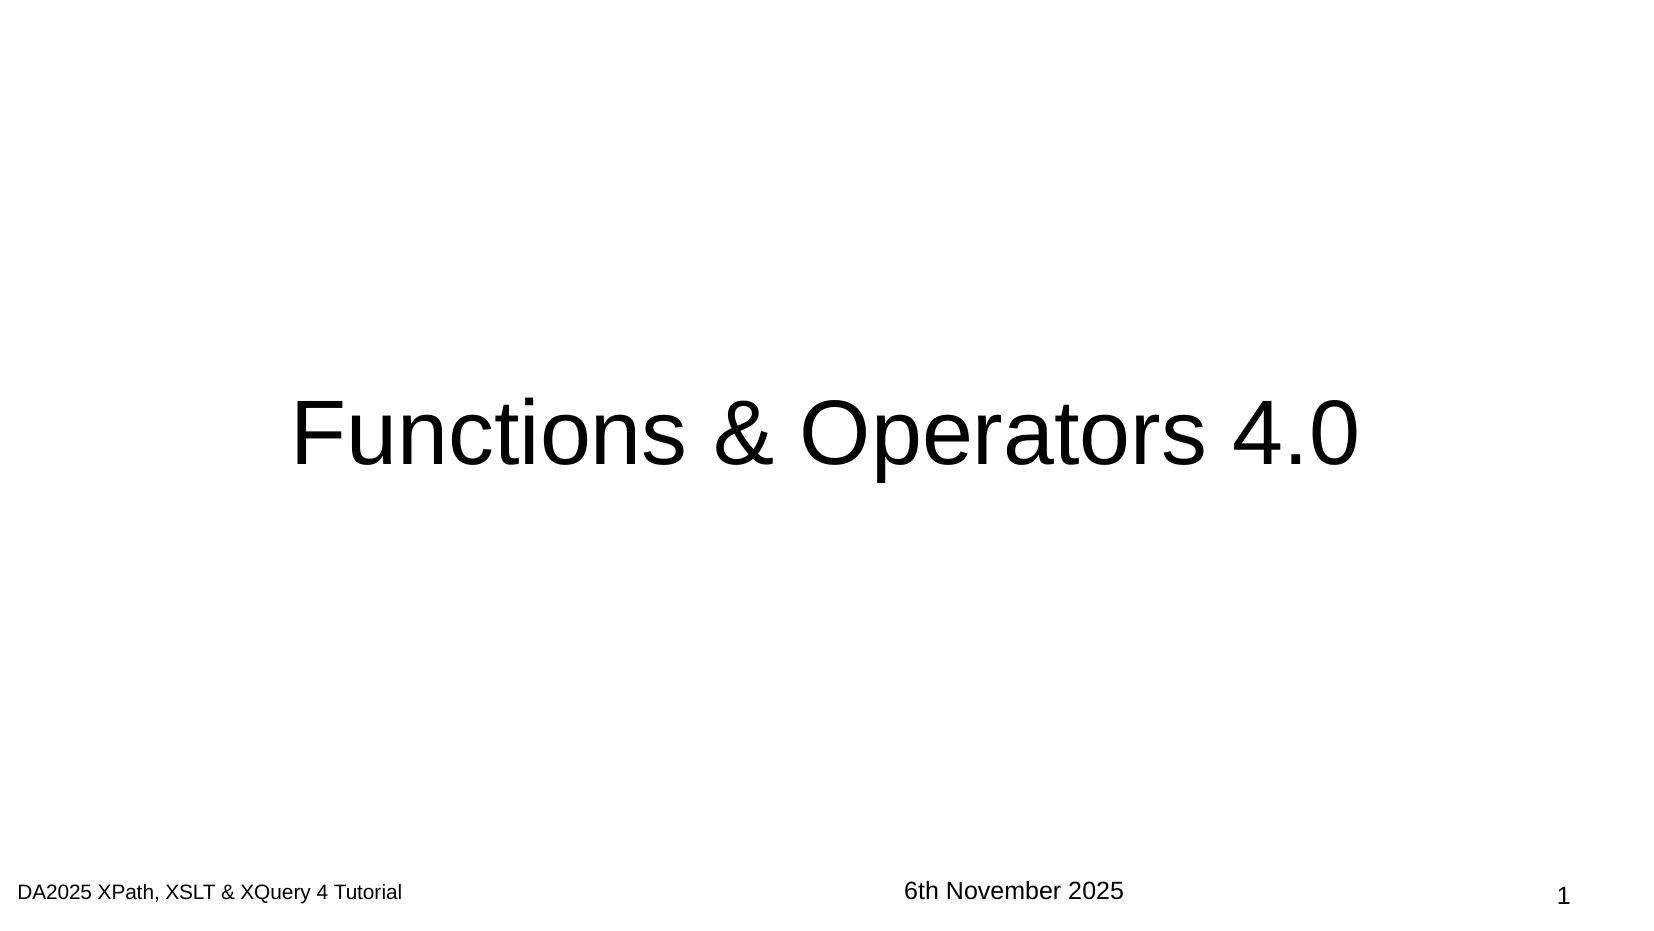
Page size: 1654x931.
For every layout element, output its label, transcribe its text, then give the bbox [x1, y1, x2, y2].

title Functions & Operators 4.0 [81, 355, 1570, 511]
